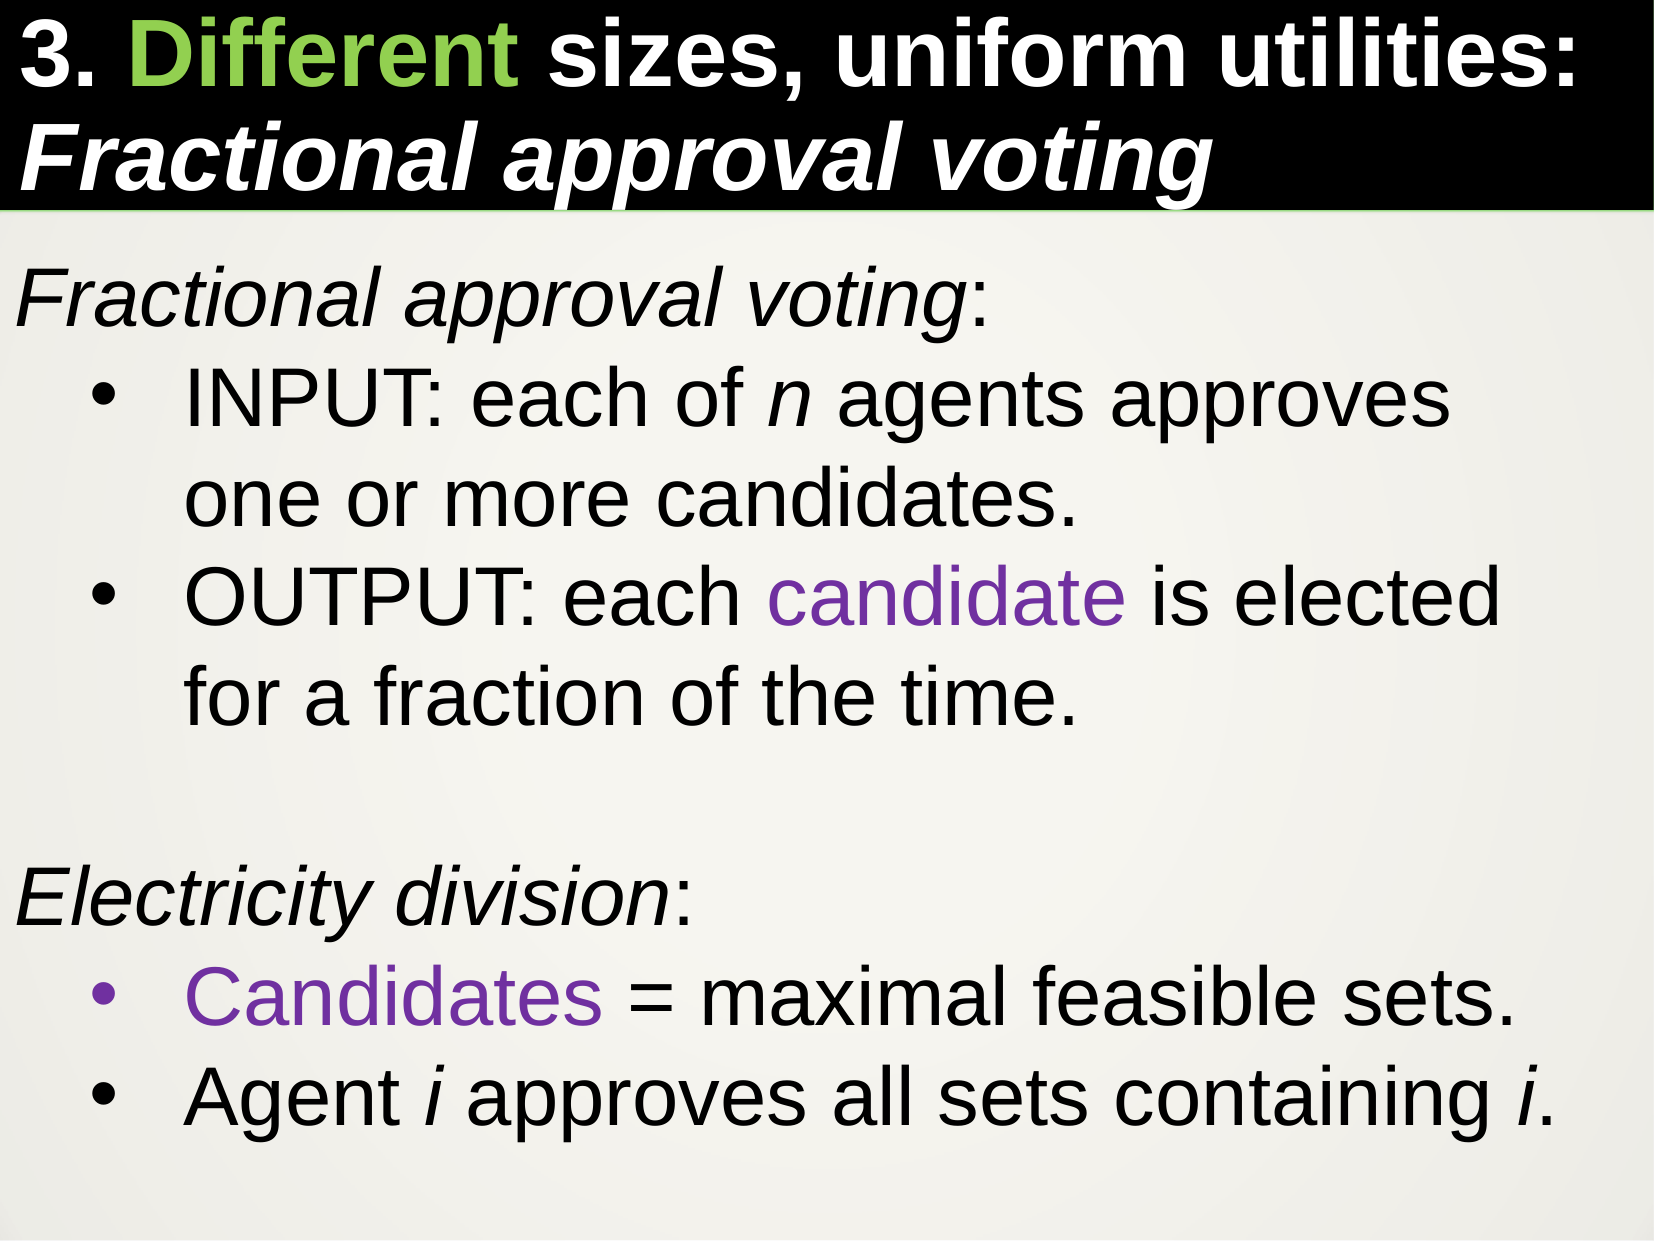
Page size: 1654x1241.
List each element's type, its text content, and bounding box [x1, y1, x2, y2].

title 3. Different sizes, uniform utilities: Fractional approval voting [19, 22, 1629, 193]
text_box Fractional approval voting: INPUT: each of n agents approves one or more candidates. OUTPUT: each candidate is elected for a fraction of the time. Electricity division: Candidates = maximal feasible sets. Agent i approves all sets containing i. [0, 235, 1609, 1150]
